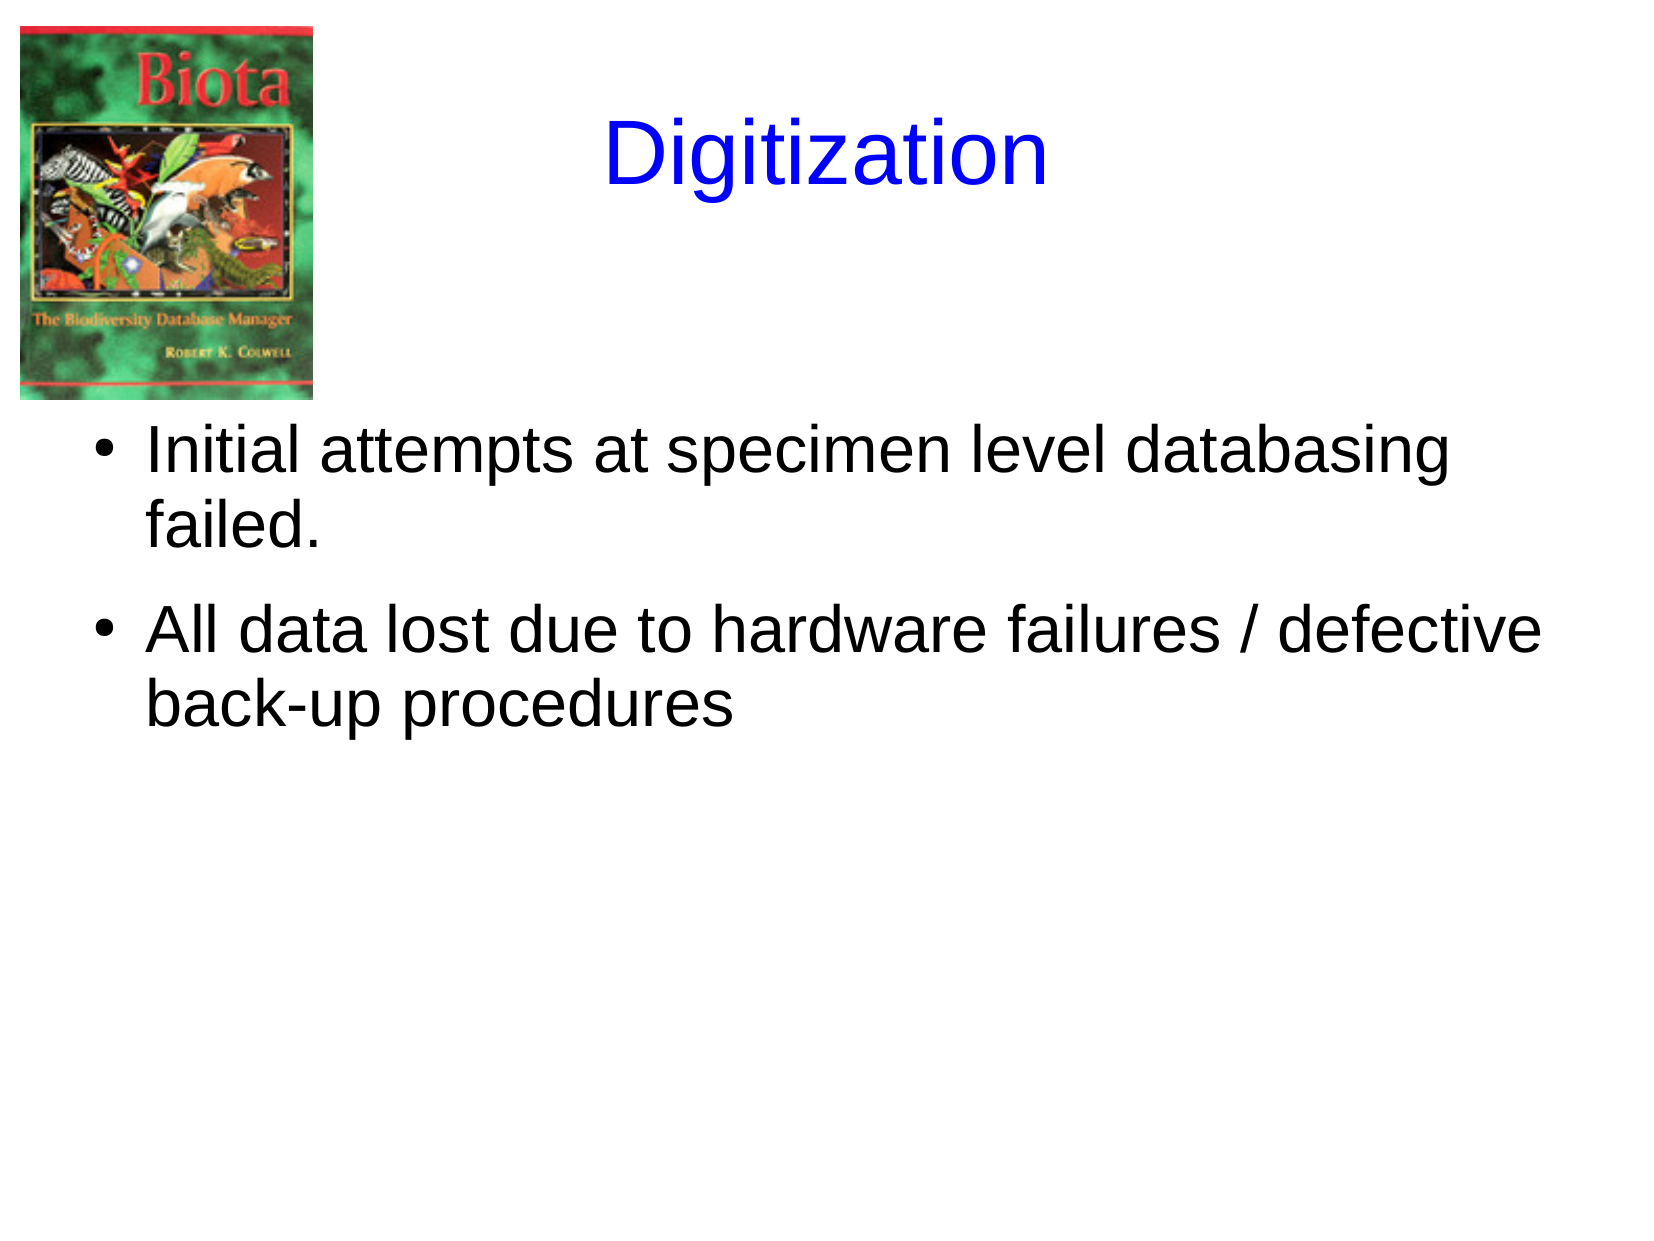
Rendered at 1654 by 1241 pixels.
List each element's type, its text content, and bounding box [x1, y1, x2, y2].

title Digitization [313, 49, 1571, 257]
picture [20, 26, 313, 400]
list Initial attempts at specimen level databasing failed. All data lost due to hardware failures / defective back-up procedures [75, 412, 1564, 760]
